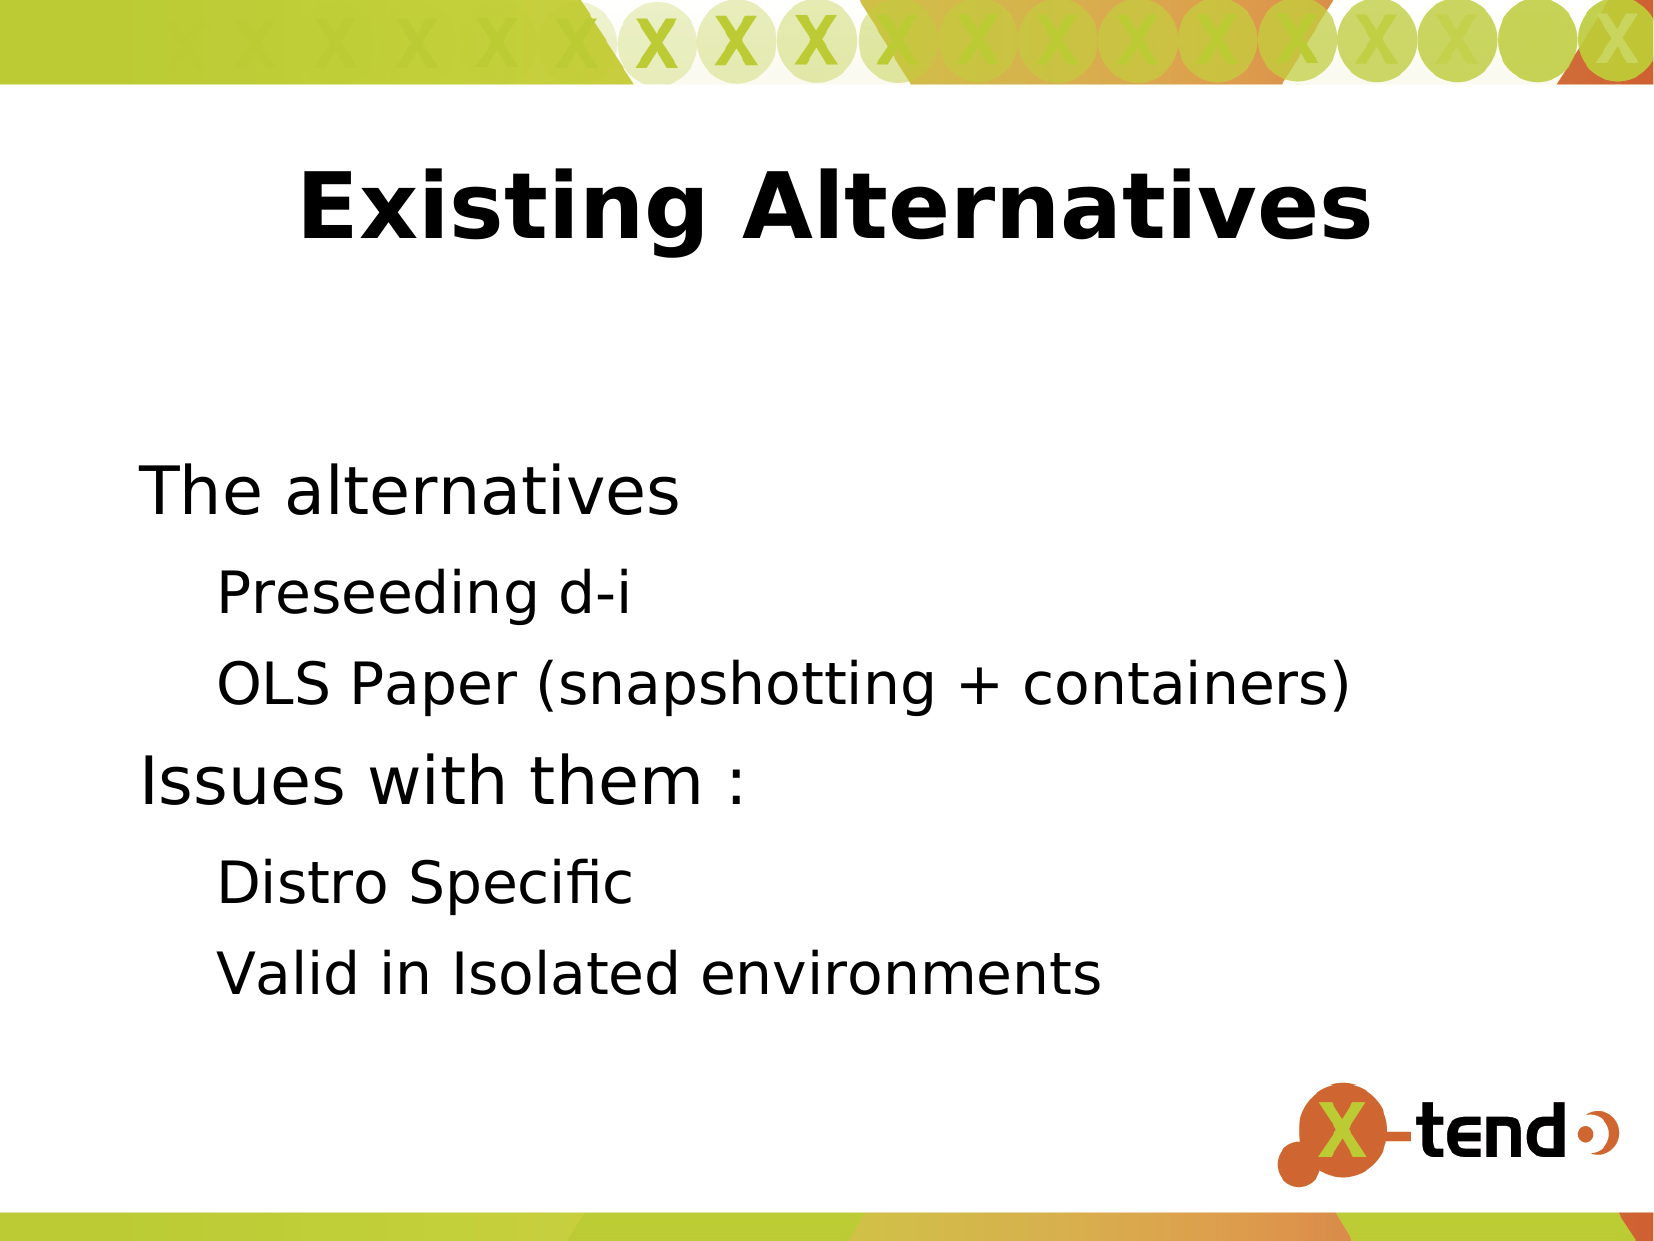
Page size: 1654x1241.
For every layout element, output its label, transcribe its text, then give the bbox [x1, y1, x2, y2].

title Existing Alternatives [121, 102, 1534, 311]
list The alternatives Preseeding d-i OLS Paper (snapshotting + containers) Issues with them : Distro Specific Valid in Isolated environments [121, 344, 1534, 1127]
picture [0, 0, 1654, 1241]
